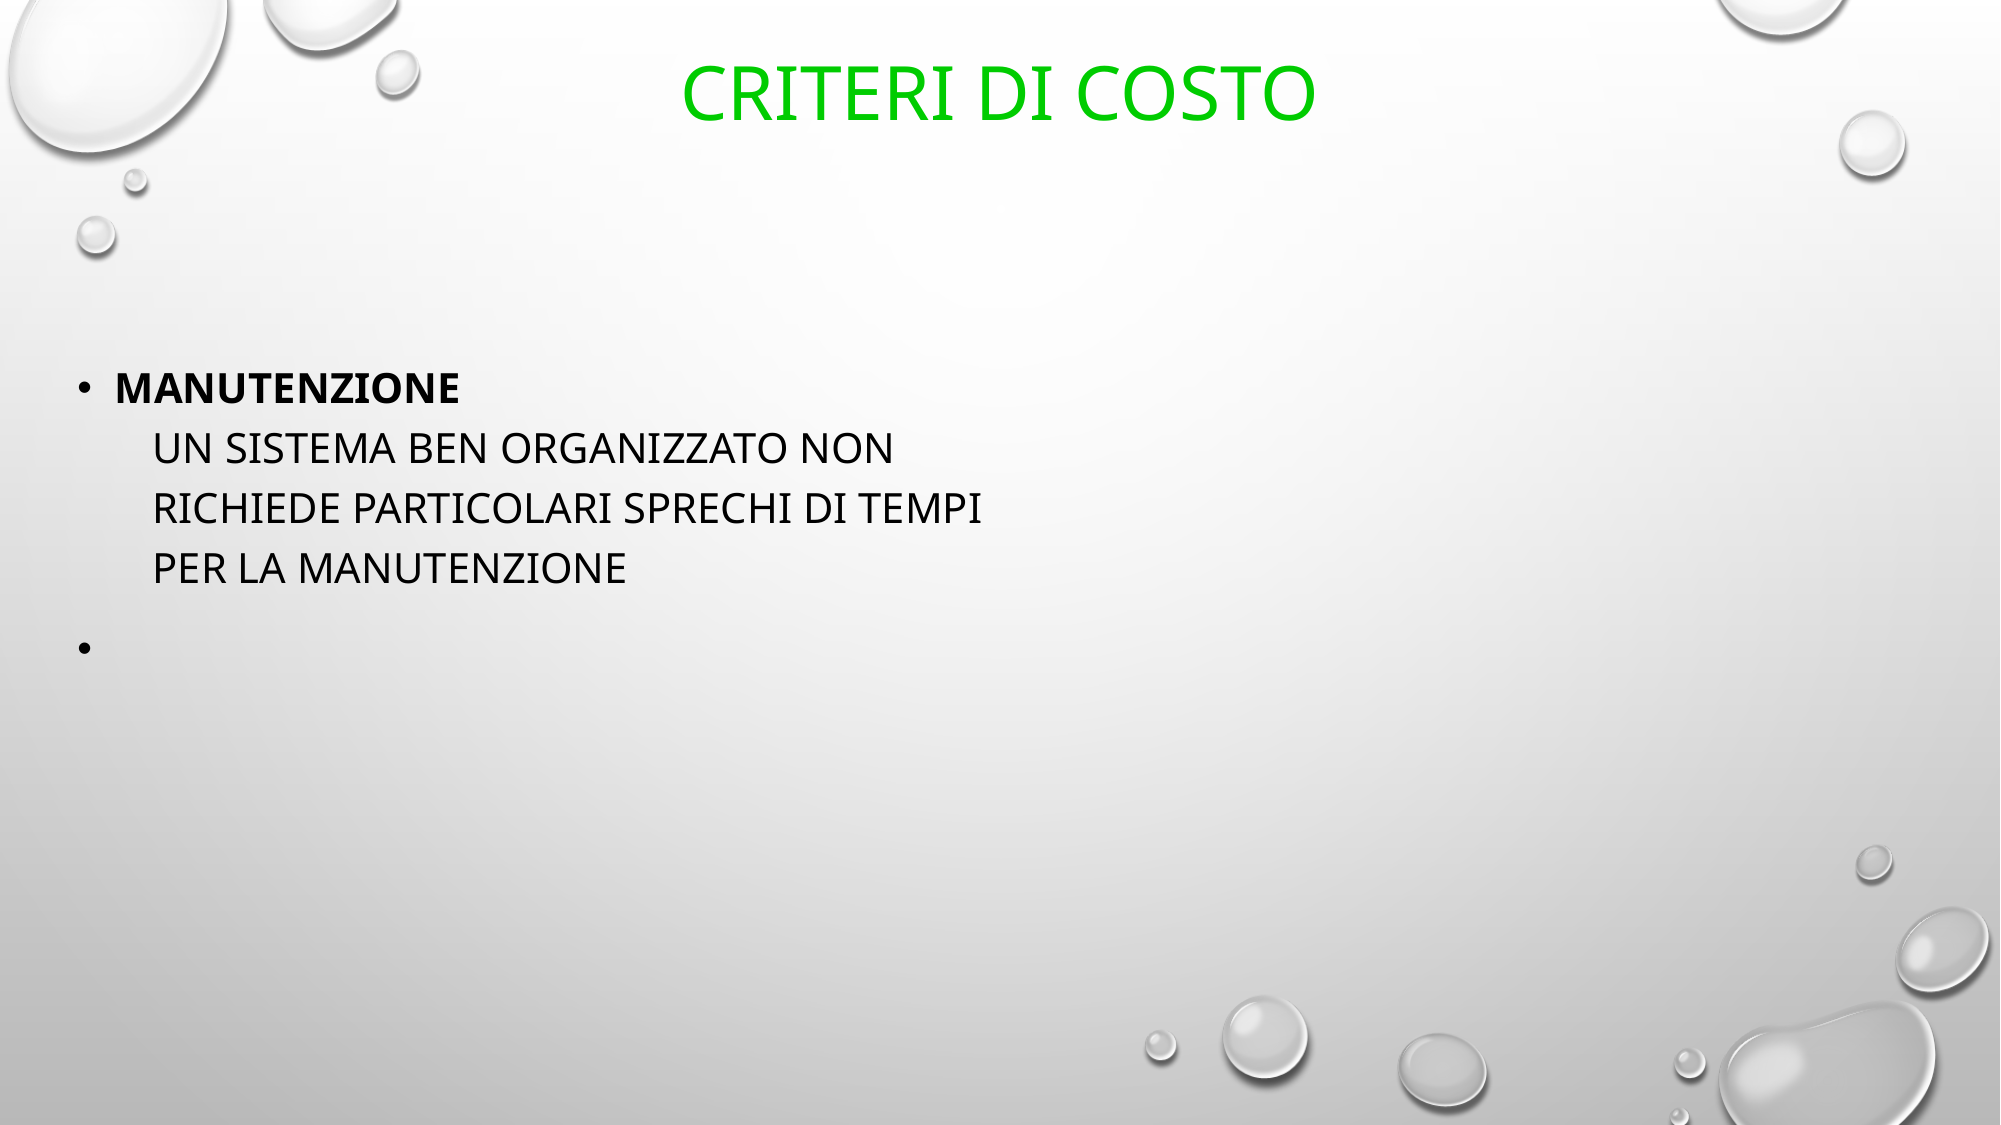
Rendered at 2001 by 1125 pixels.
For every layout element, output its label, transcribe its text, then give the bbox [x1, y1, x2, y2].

list Manutenzione Un sistema ben organizzato non richiede particolari sprechi di tempi per la manutenzione [62, 344, 1051, 763]
title Criteri di costo [149, 31, 1851, 161]
